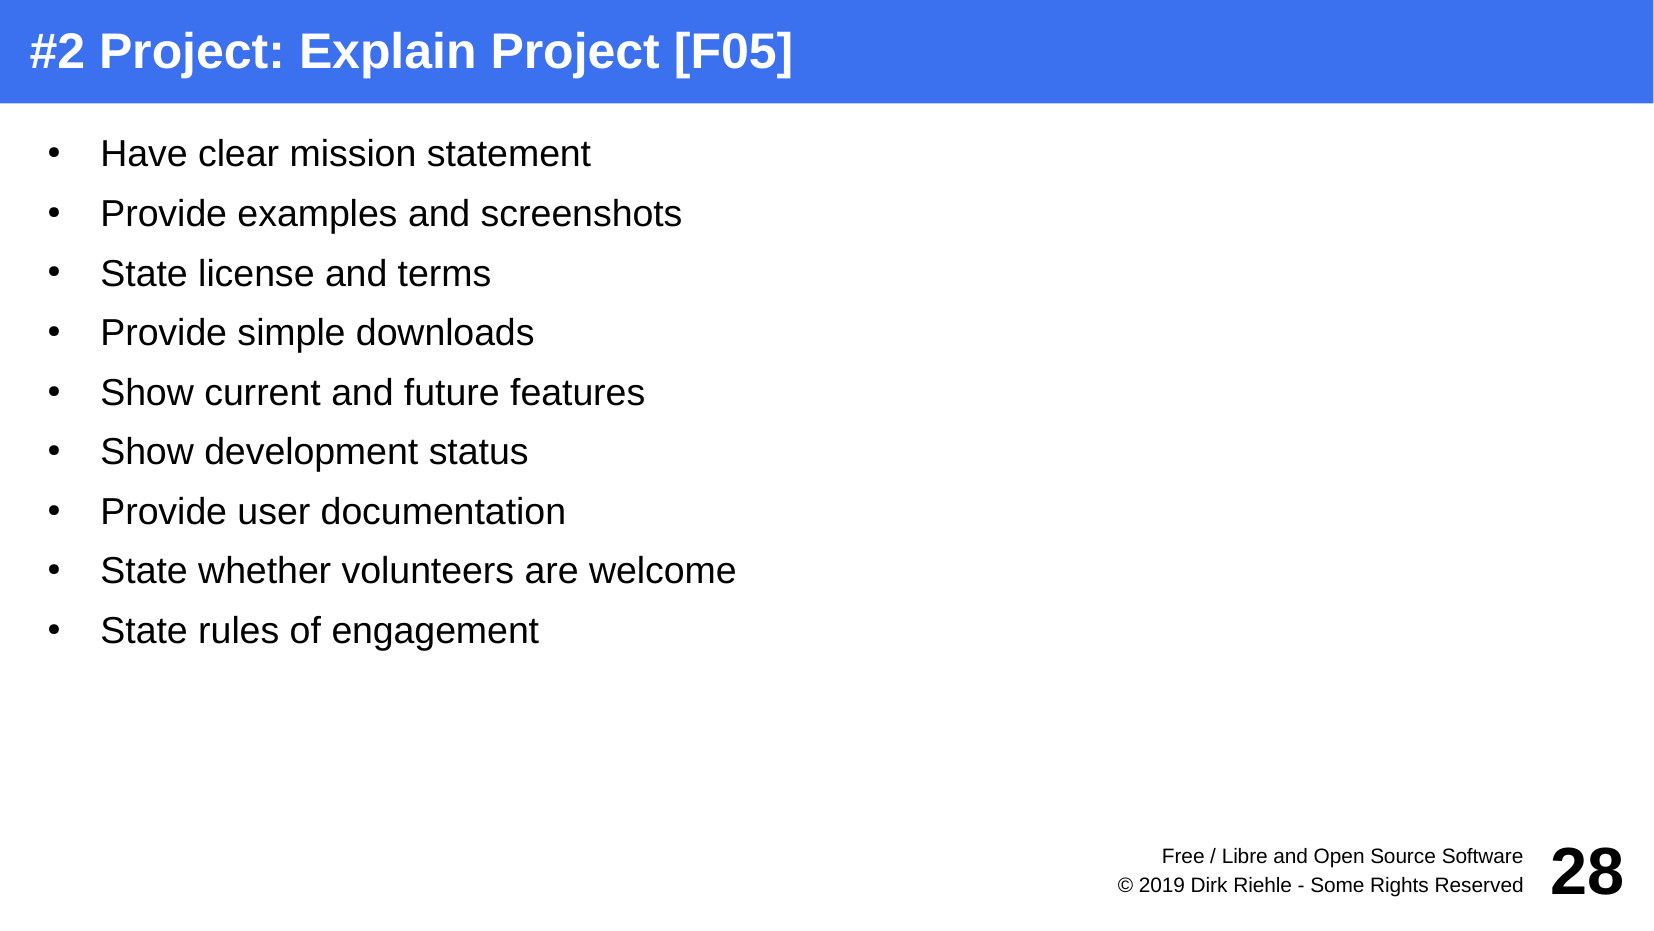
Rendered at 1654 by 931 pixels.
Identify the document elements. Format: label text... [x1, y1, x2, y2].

list Have clear mission statement Provide examples and screenshots State license and terms Provide simple downloads Show current and future features Show development status Provide user documentation State whether volunteers are welcome State rules of engagement [29, 132, 1625, 813]
title #2 Project: Explain Project [F05] [0, 0, 1654, 104]
